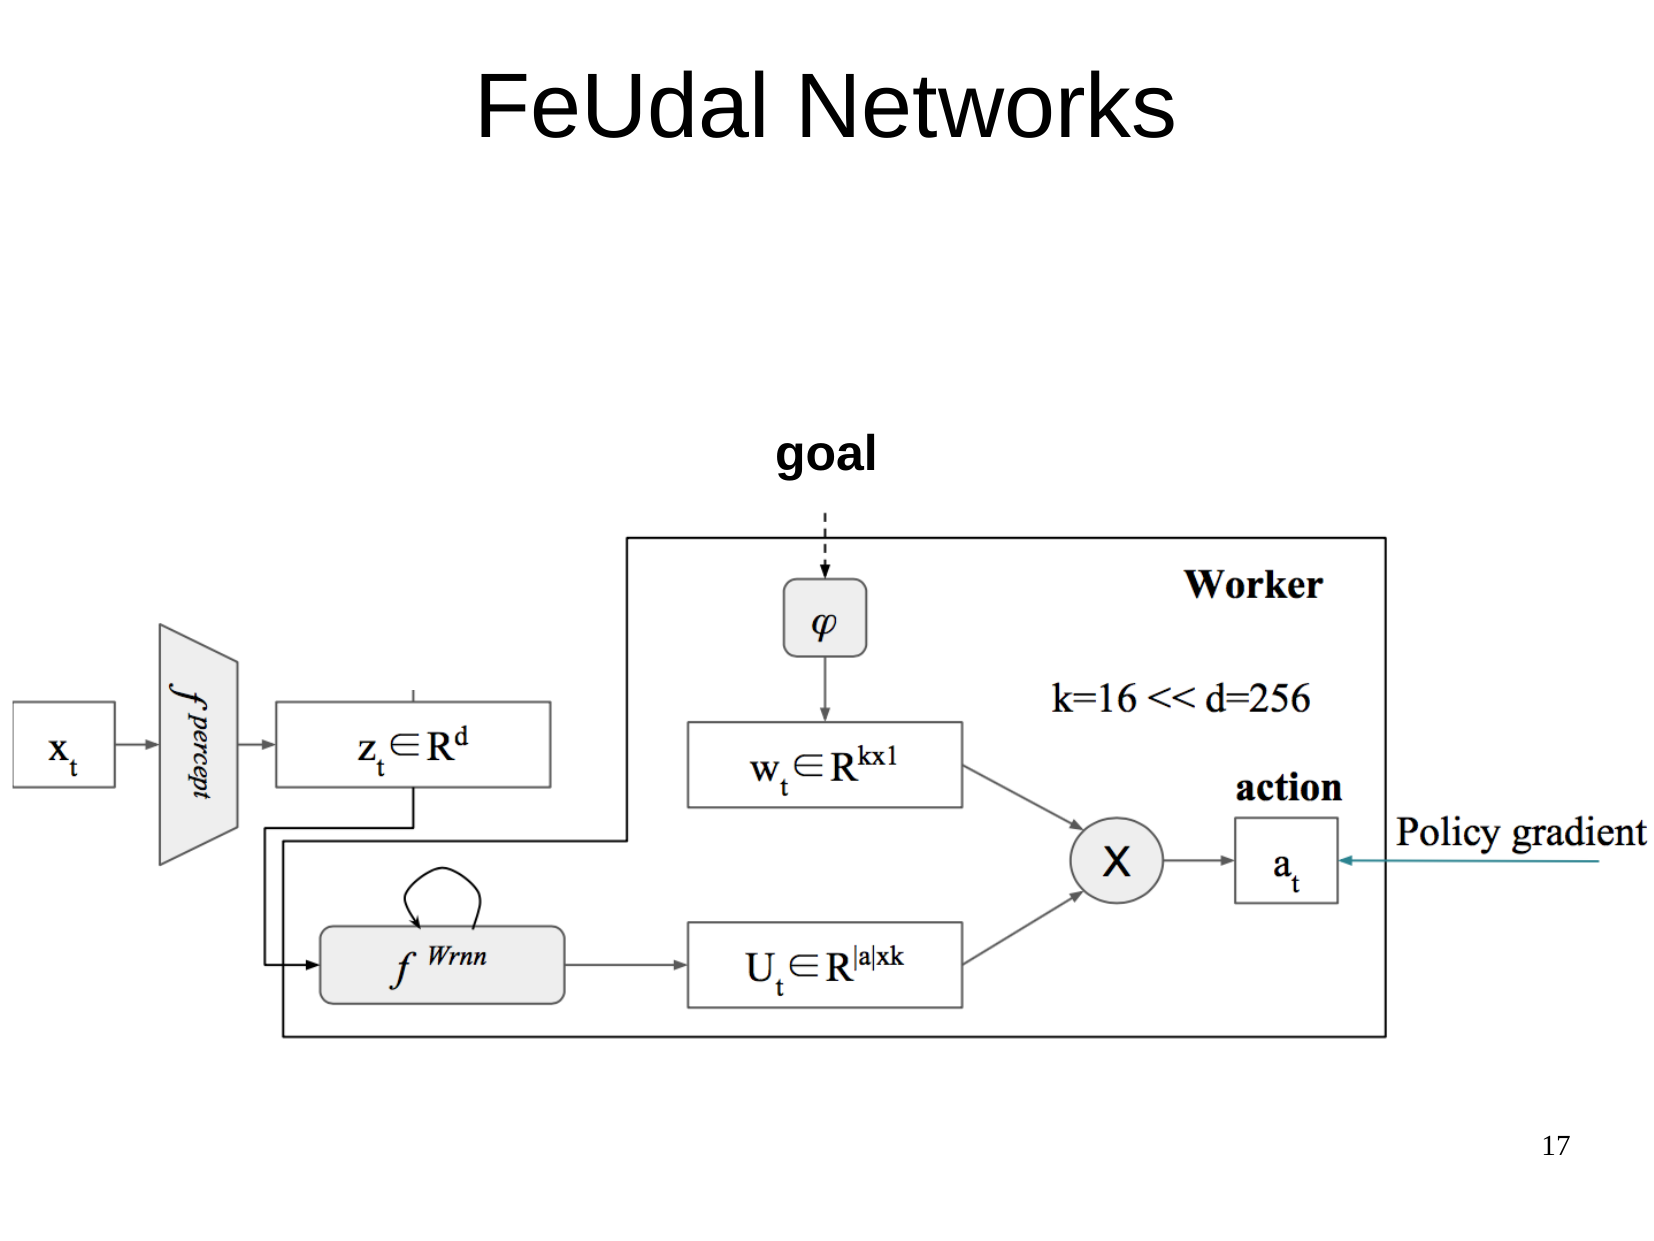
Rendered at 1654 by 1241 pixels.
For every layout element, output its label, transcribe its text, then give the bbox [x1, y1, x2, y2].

title FeUdal Networks [82, 2, 1571, 210]
text_box goal [621, 298, 1032, 607]
picture [0, 239, 1654, 1065]
text_box [257, 239, 1621, 690]
